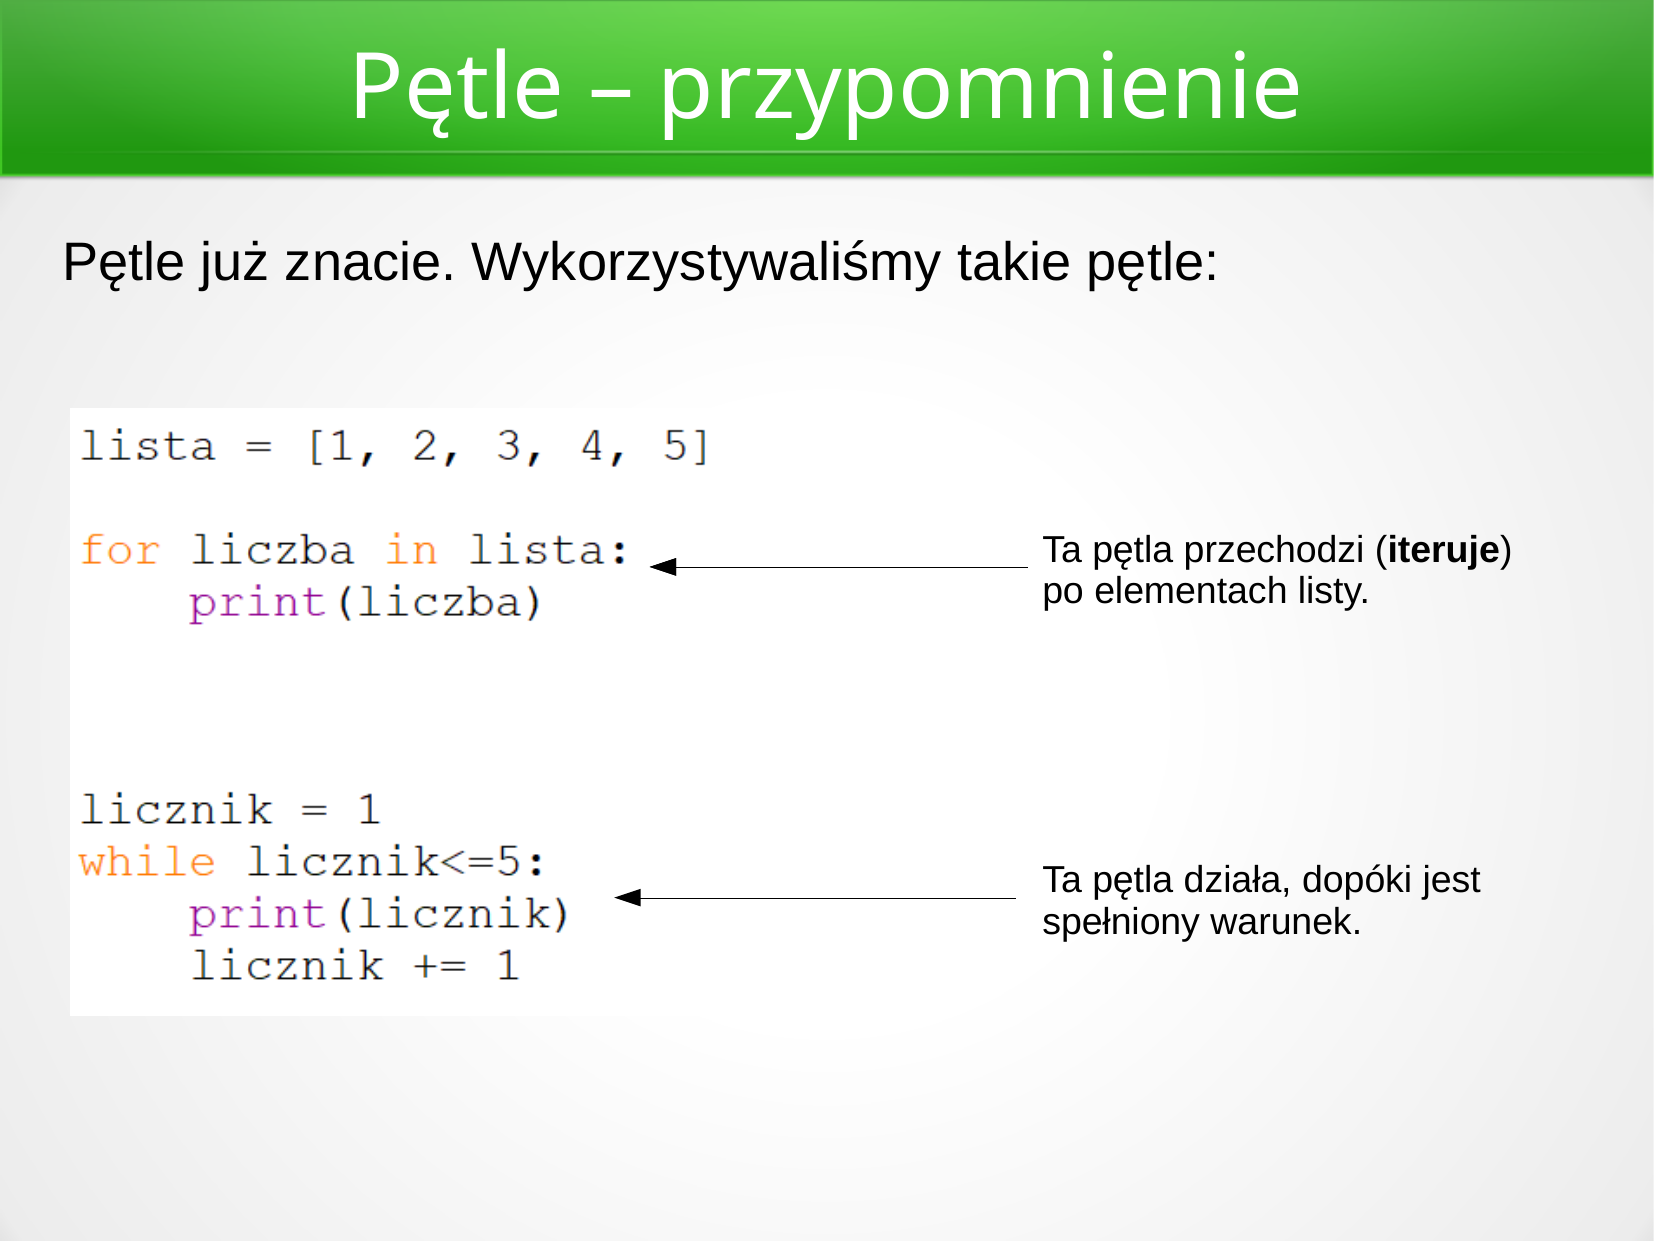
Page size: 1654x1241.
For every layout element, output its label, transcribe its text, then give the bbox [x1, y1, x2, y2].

picture [0, 0, 1654, 1241]
text_box Ta pętla przechodzi (iteruje) po elementach listy. [1027, 520, 1560, 662]
text_box Ta pętla działa, dopóki jest spełniony warunek. [1027, 851, 1560, 993]
text_box Pętle już znacie. Wykorzystywaliśmy takie pętle: [47, 224, 1595, 1004]
title Pętle – przypomnienie [82, 11, 1571, 154]
